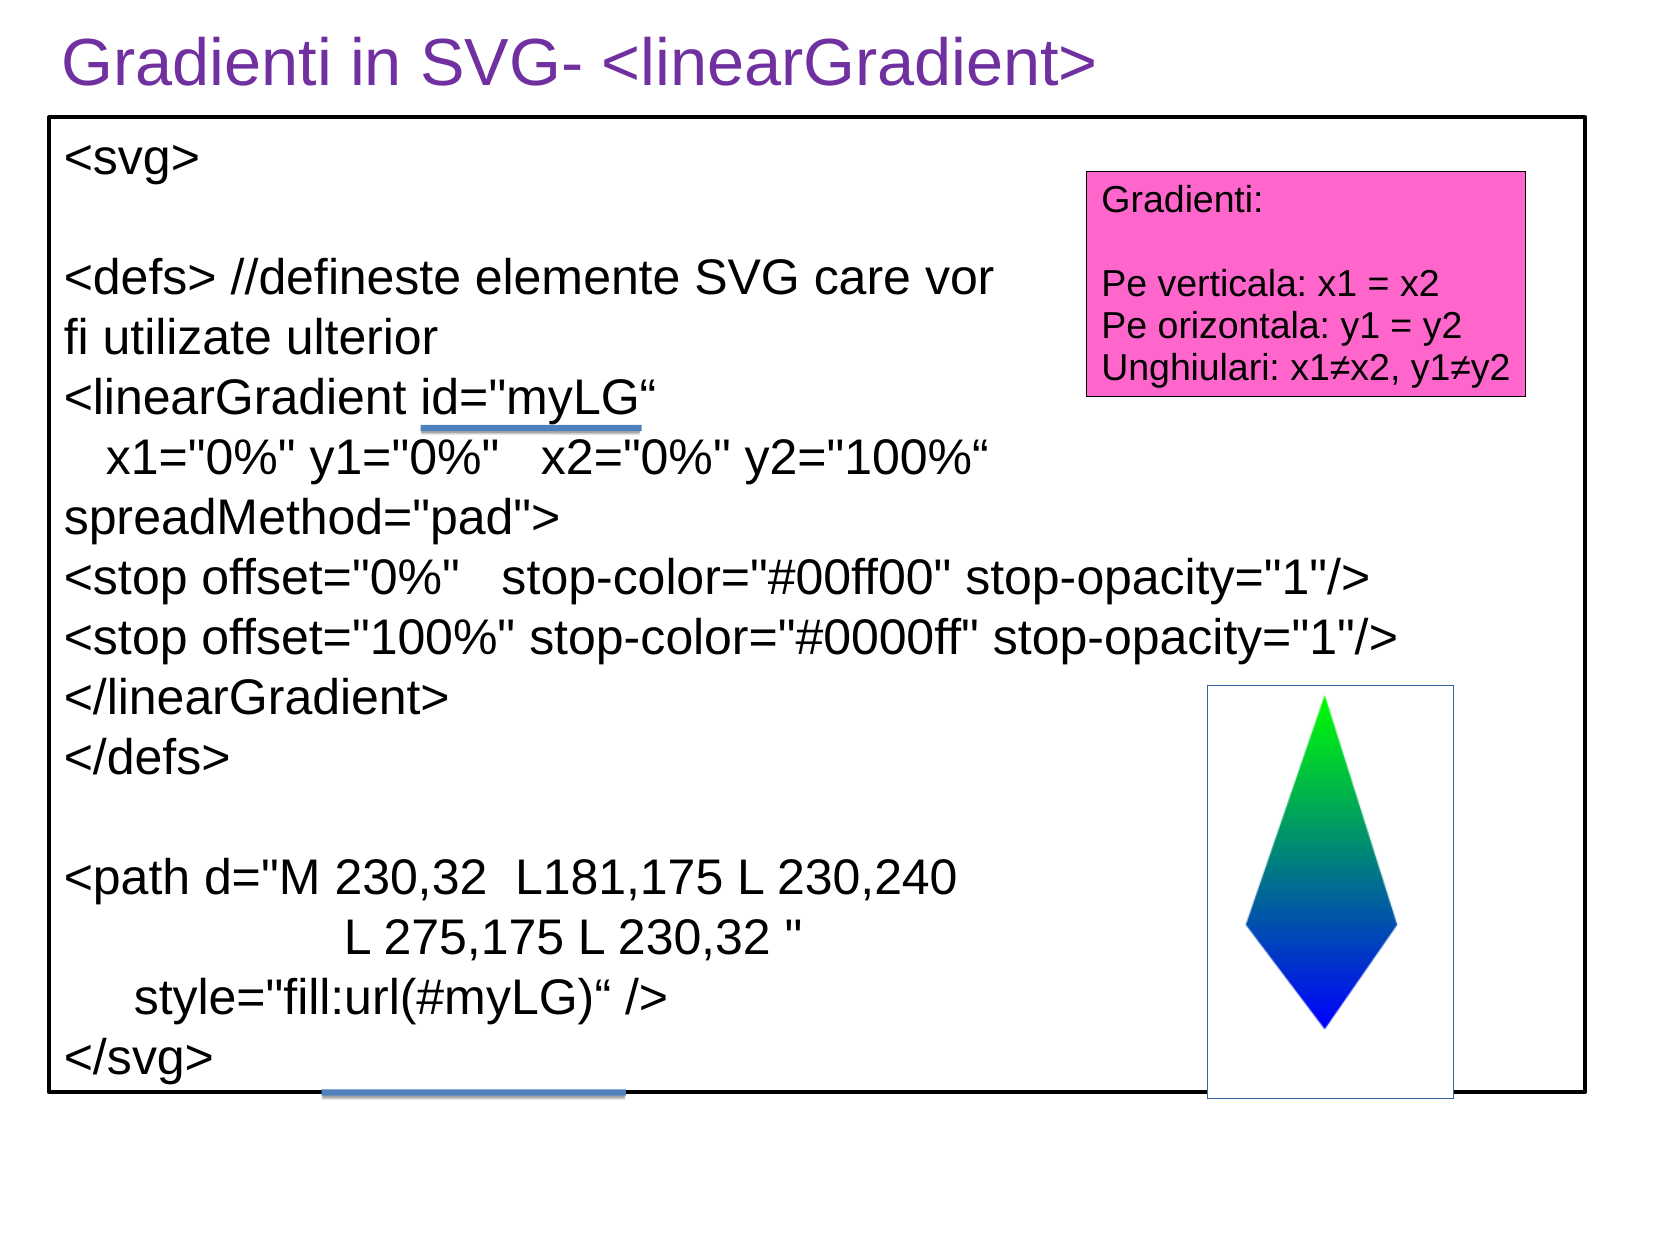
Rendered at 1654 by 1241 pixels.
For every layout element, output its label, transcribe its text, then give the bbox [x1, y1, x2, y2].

text_box Gradienti: Pe verticala: x1 = x2 Pe orizontala: y1 = y2 Unghiulari: x1≠x2, y1≠y2 [1086, 171, 1526, 397]
picture [1207, 685, 1454, 1099]
text_box <svg> <defs> //defineste elemente SVG care vor fi utilizate ulterior <linearGradient id="myLG“ x1="0%" y1="0%" x2="0%" y2="100%“ spreadMethod="pad"> <stop offset="0%" stop-color="#00ff00" stop-opacity="1"/> <stop offset="100%" stop-color="#0000ff" stop-opacity="1"/> </linearGradient> </defs> <path d="M 230,32 L181,175 L 230,240 L 275,175 L 230,32 " style="fill:url(#myLG)“ /> </svg> [49, 117, 1585, 1093]
text_box Gradienti in SVG- <linearGradient> [47, 11, 1579, 107]
